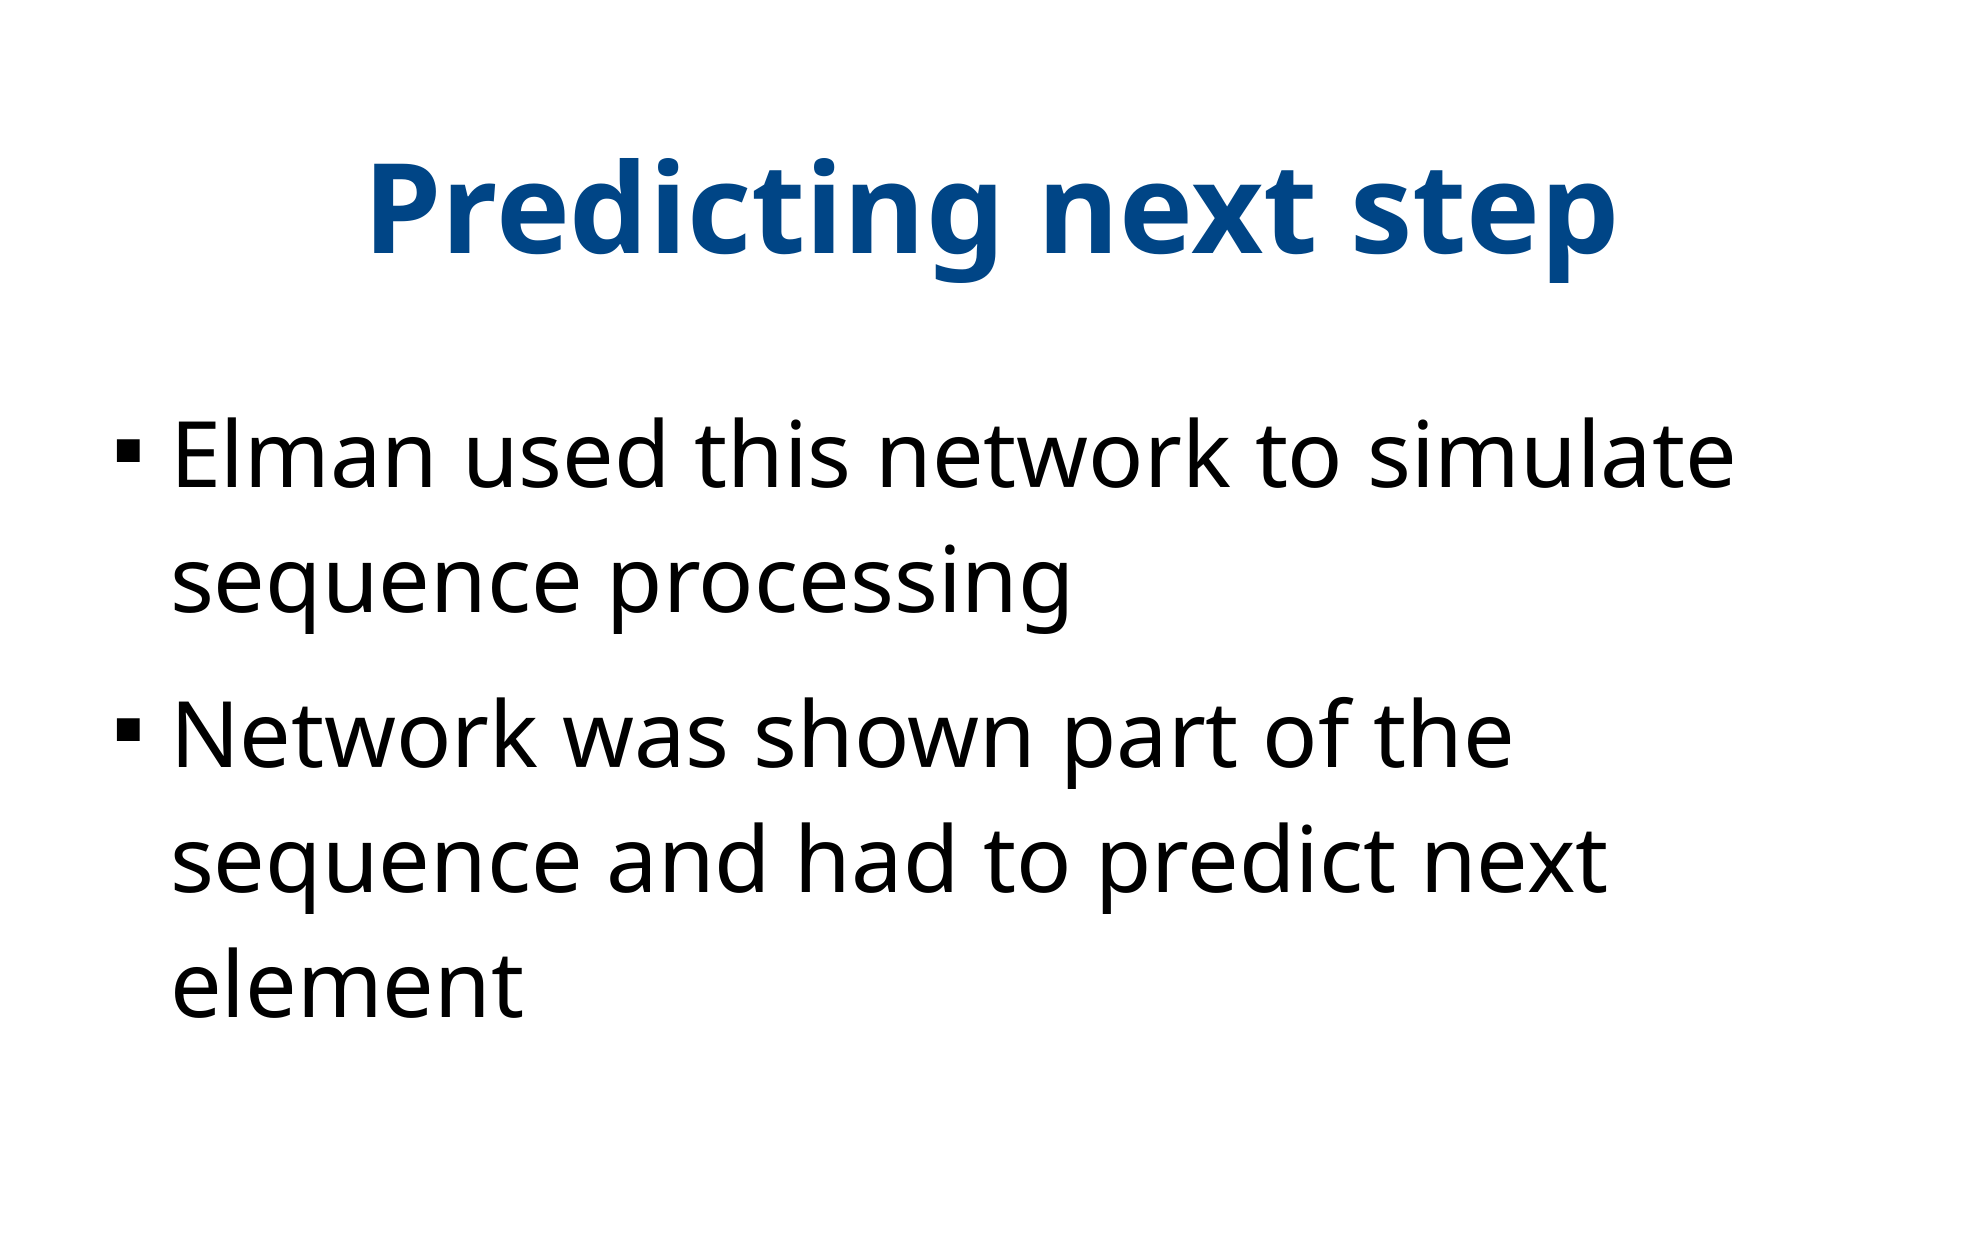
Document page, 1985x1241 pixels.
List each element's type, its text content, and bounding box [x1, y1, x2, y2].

title Predicting next step [99, 49, 1885, 360]
list Elman used this network to simulate sequence processing Network was shown part of the sequence and had to predict next element [99, 389, 1846, 1110]
